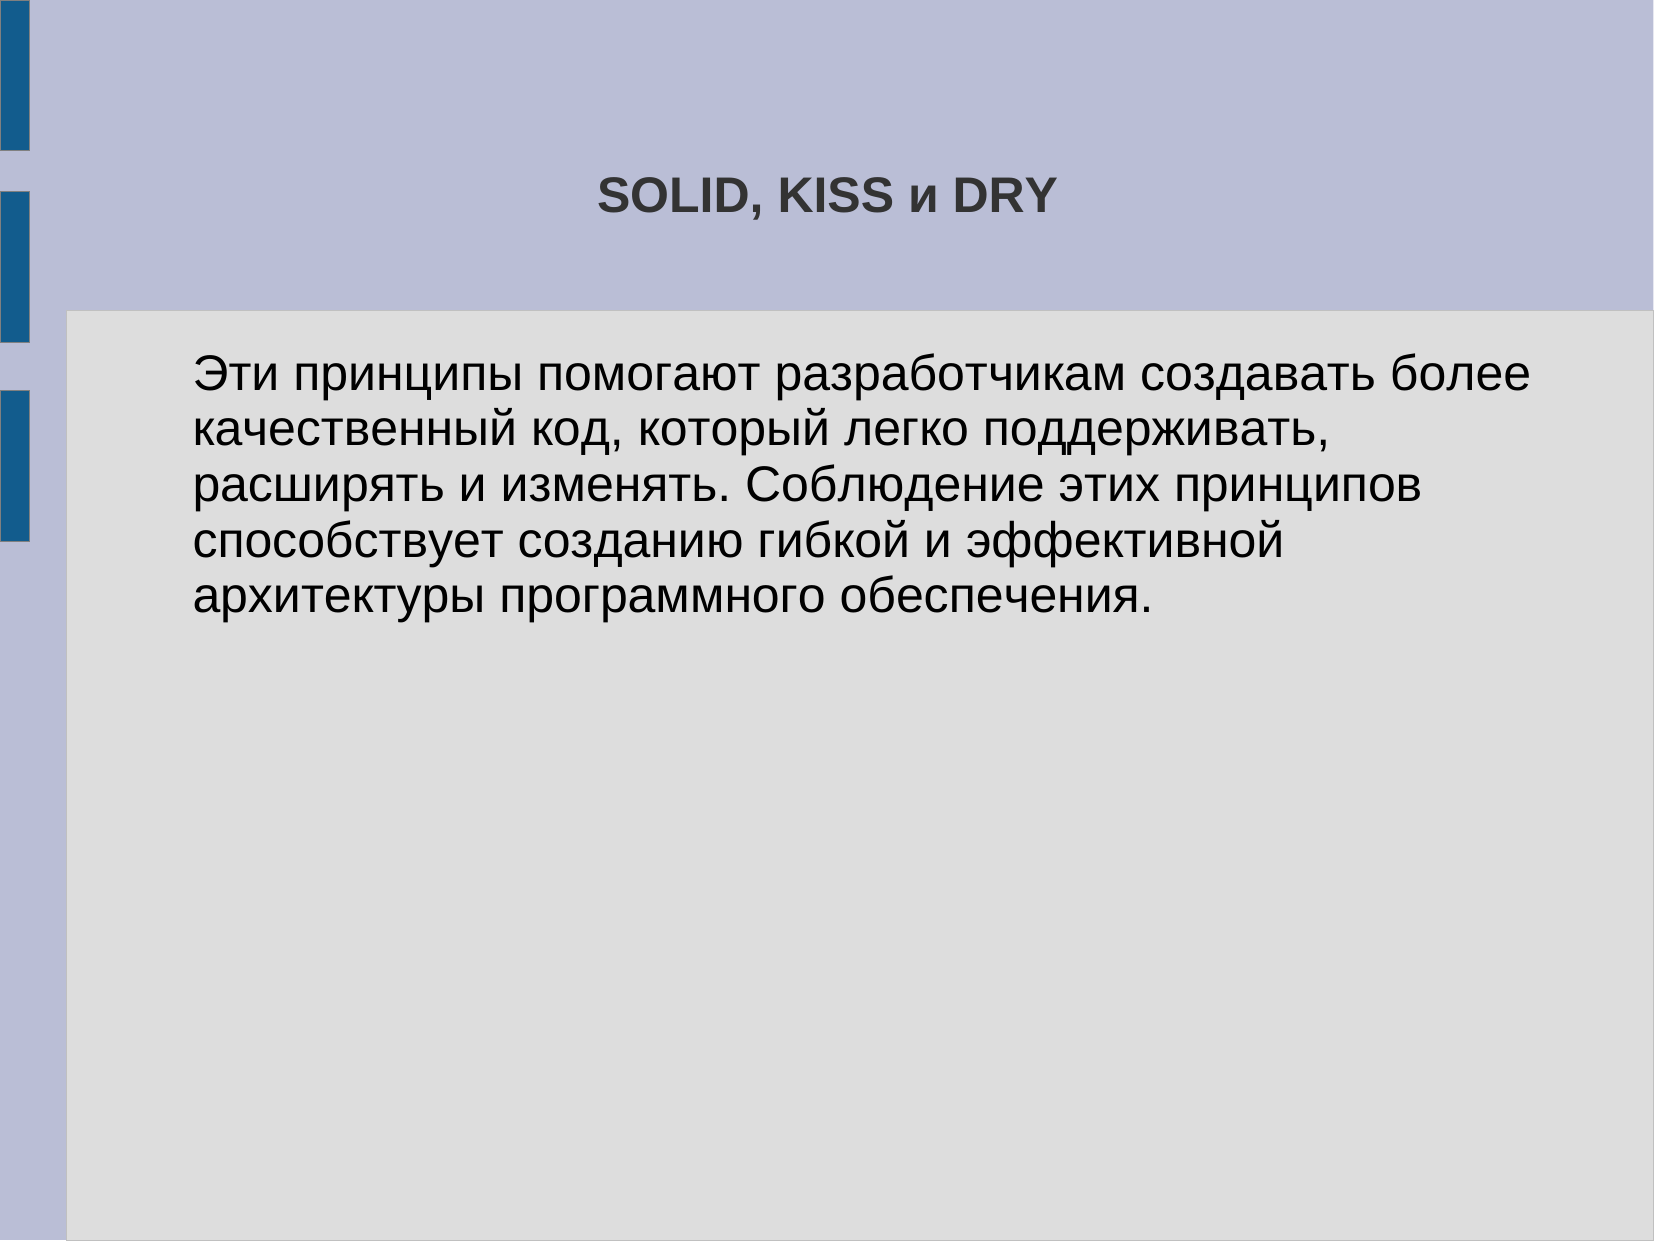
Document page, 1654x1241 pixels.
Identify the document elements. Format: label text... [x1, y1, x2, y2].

title SOLID, KISS и DRY [121, 91, 1534, 299]
list Эти принципы помогают разработчикам создавать более качественный код, который легко поддерживать, расширять и изменять. Соблюдение этих принципов способствует созданию гибкой и эффективной архитектуры программного обеспечения. [121, 344, 1534, 1127]
